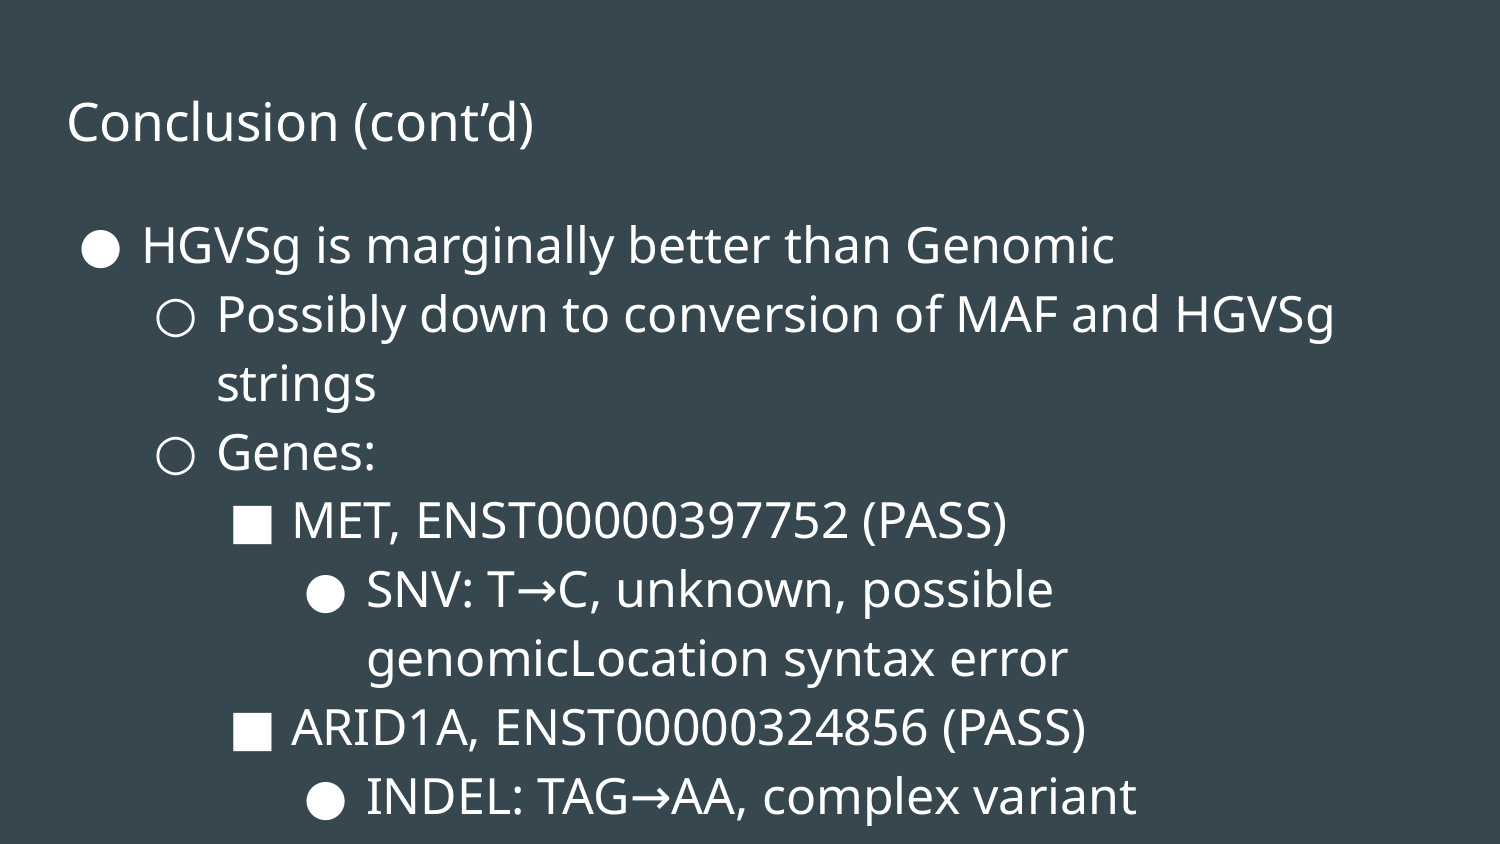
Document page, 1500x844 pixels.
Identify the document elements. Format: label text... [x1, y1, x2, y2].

list HGVSg is marginally better than Genomic Possibly down to conversion of MAF and HGVSg strings Genes: MET, ENST00000397752 (PASS) SNV: T→C, unknown, possible genomicLocation syntax error ARID1A, ENST00000324856 (PASS) INDEL: TAG→AA, complex variant May be possible to keep Genomic in the pipeline [51, 189, 1449, 750]
title Conclusion (cont’d) [51, 72, 1449, 167]
